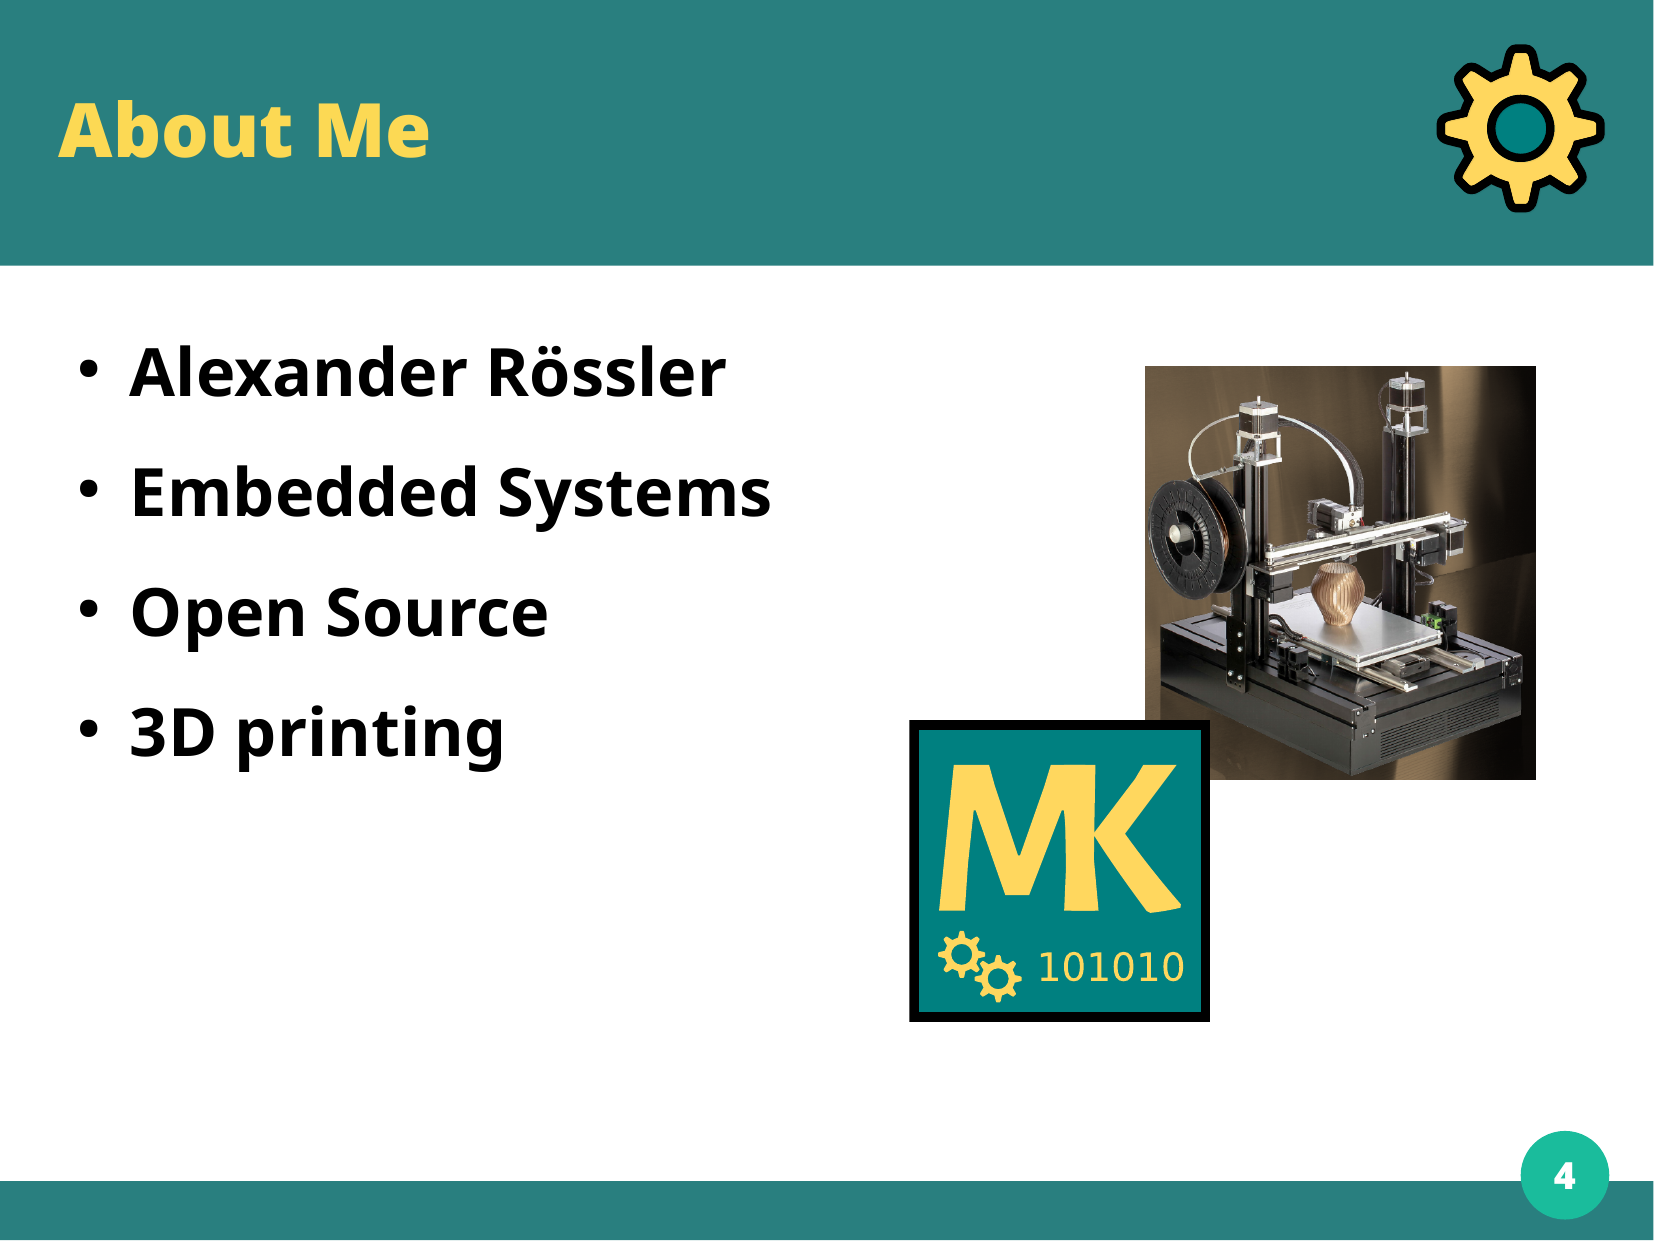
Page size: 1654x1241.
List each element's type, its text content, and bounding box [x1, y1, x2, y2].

picture [909, 366, 1536, 1022]
list Alexander Rössler Embedded Systems Open Source 3D printing [59, 324, 1595, 1152]
title About Me [59, 49, 1595, 207]
